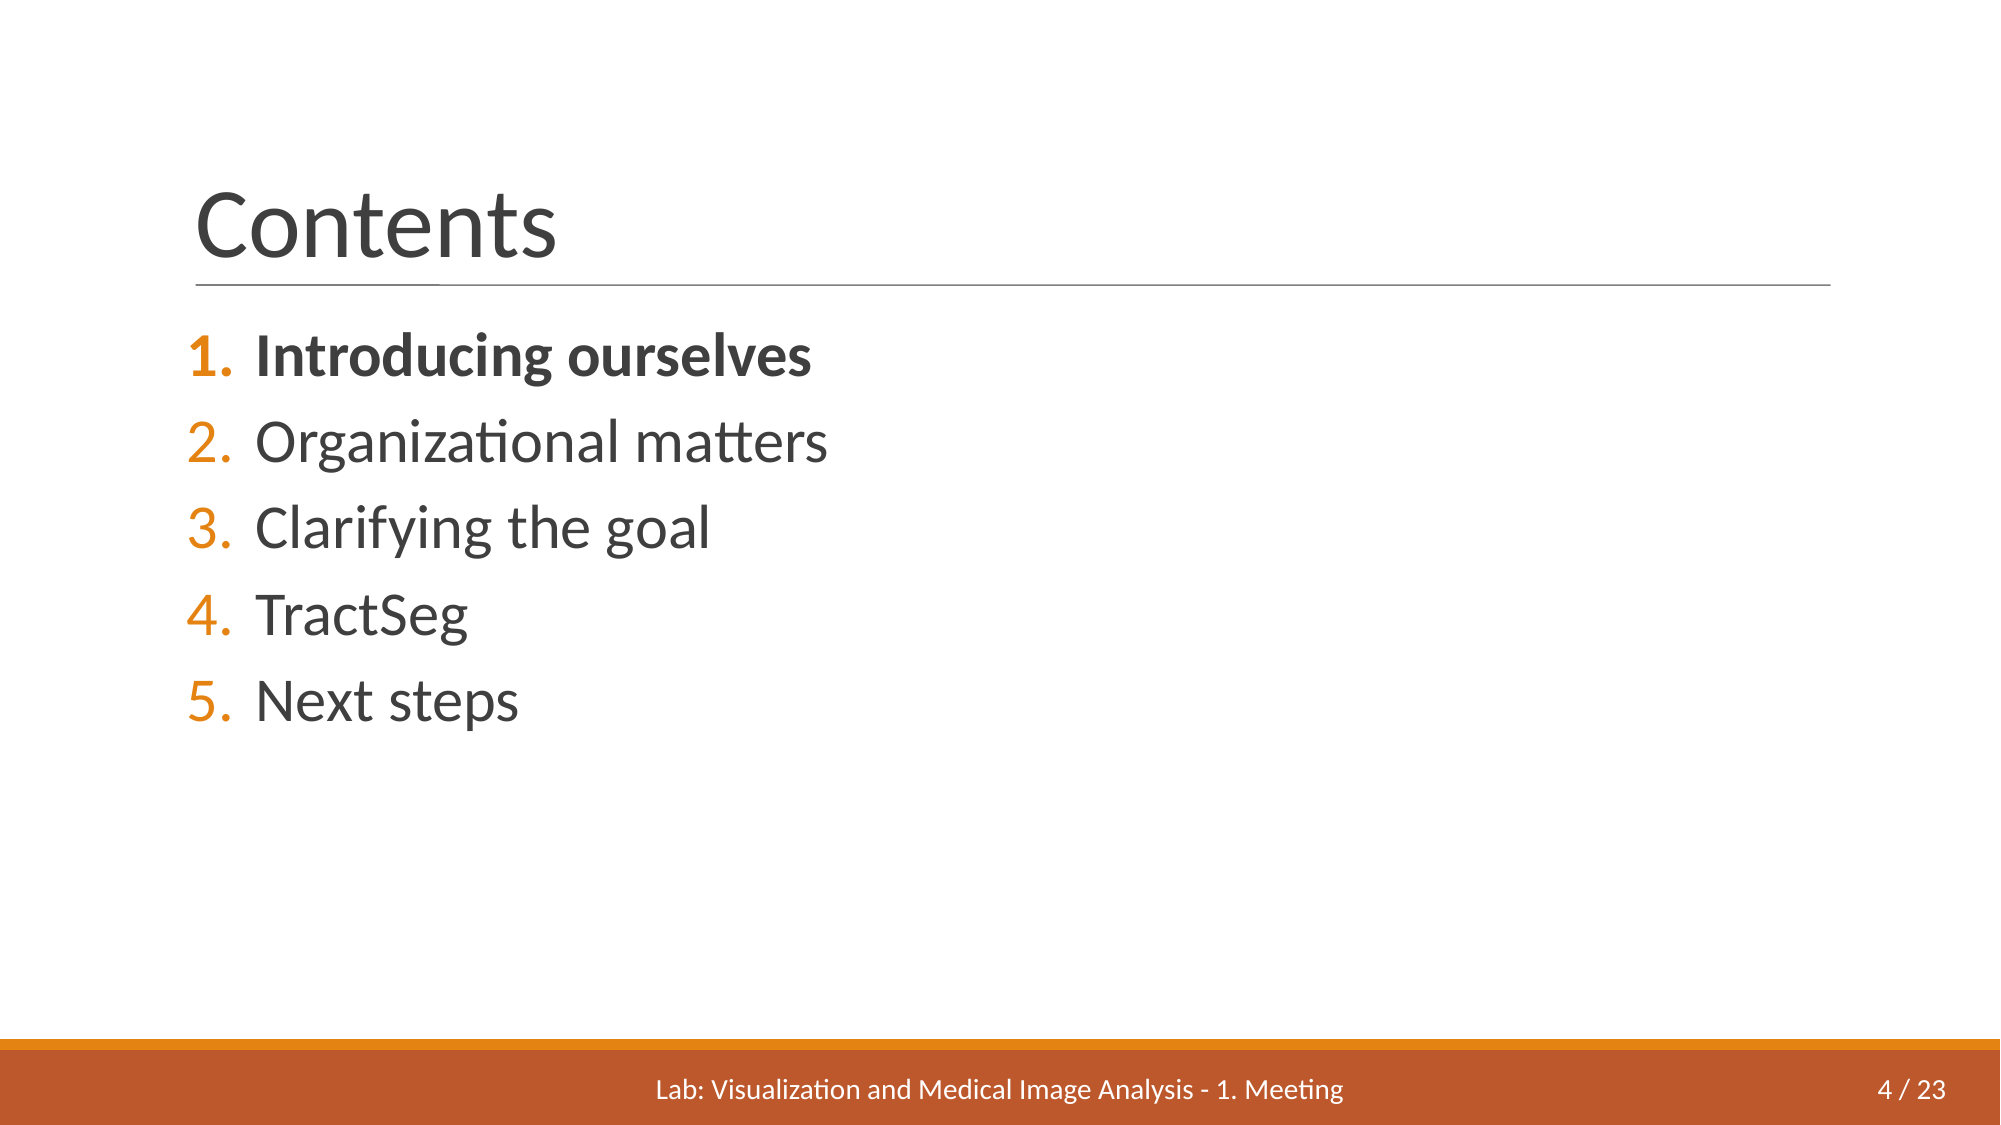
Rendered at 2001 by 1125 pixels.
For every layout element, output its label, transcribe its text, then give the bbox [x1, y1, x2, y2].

slide_number Lab: Visualization and Medical Image Analysis - 1. Meeting [552, 753, 1448, 1125]
title Contents [180, 47, 1830, 285]
list Introducing ourselves Organizational matters Clarifying the goal TractSeg Next steps [180, 302, 1830, 941]
slide_number 1 / 23 [1741, 753, 1962, 1125]
